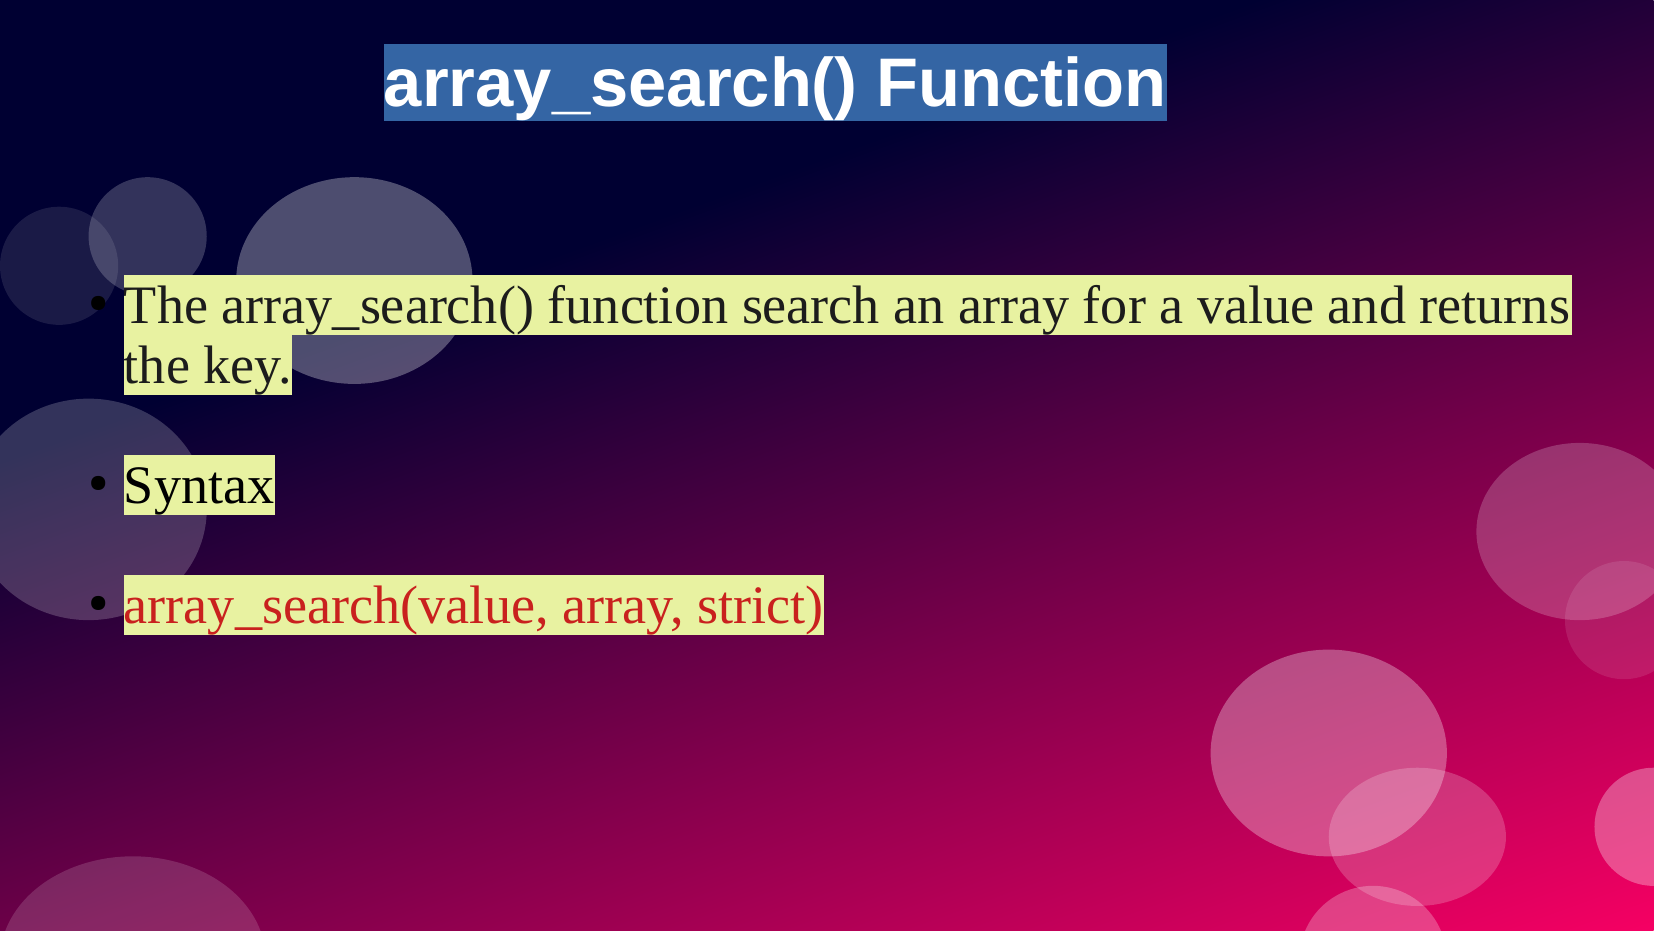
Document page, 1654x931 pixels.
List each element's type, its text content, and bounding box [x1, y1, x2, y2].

title array_search() Function [88, 17, 1577, 148]
subtitle The array_search() function search an array for a value and returns the key. Syntax array_search(value, array, strict) [88, 159, 1577, 931]
